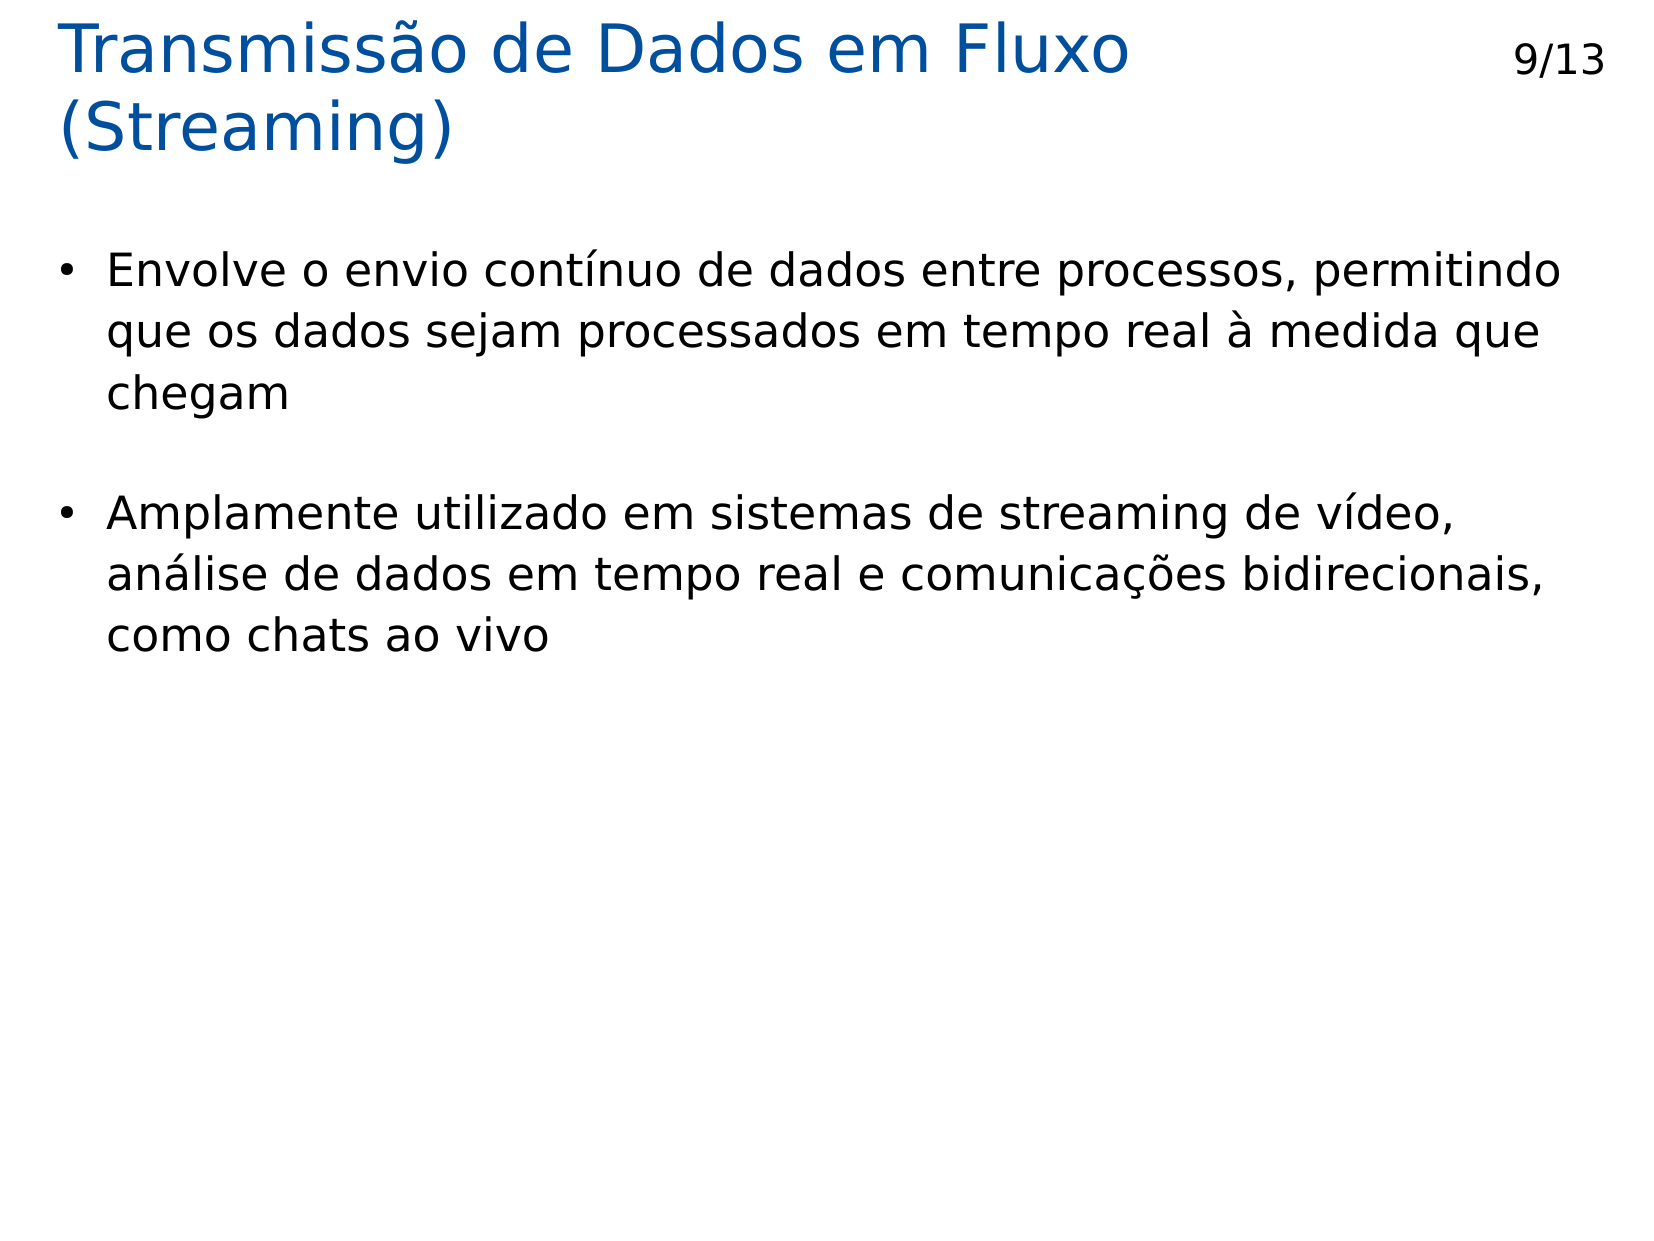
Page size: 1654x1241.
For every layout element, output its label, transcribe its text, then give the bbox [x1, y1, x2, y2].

title Transmissão de Dados em Fluxo (Streaming) [59, 10, 1506, 167]
list Envolve o envio contínuo de dados entre processos, permitindo que os dados sejam processados em tempo real à medida que chegam Amplamente utilizado em sistemas de streaming de vídeo, análise de dados em tempo real e comunicações bidirecionais, como chats ao vivo [59, 236, 1595, 1211]
